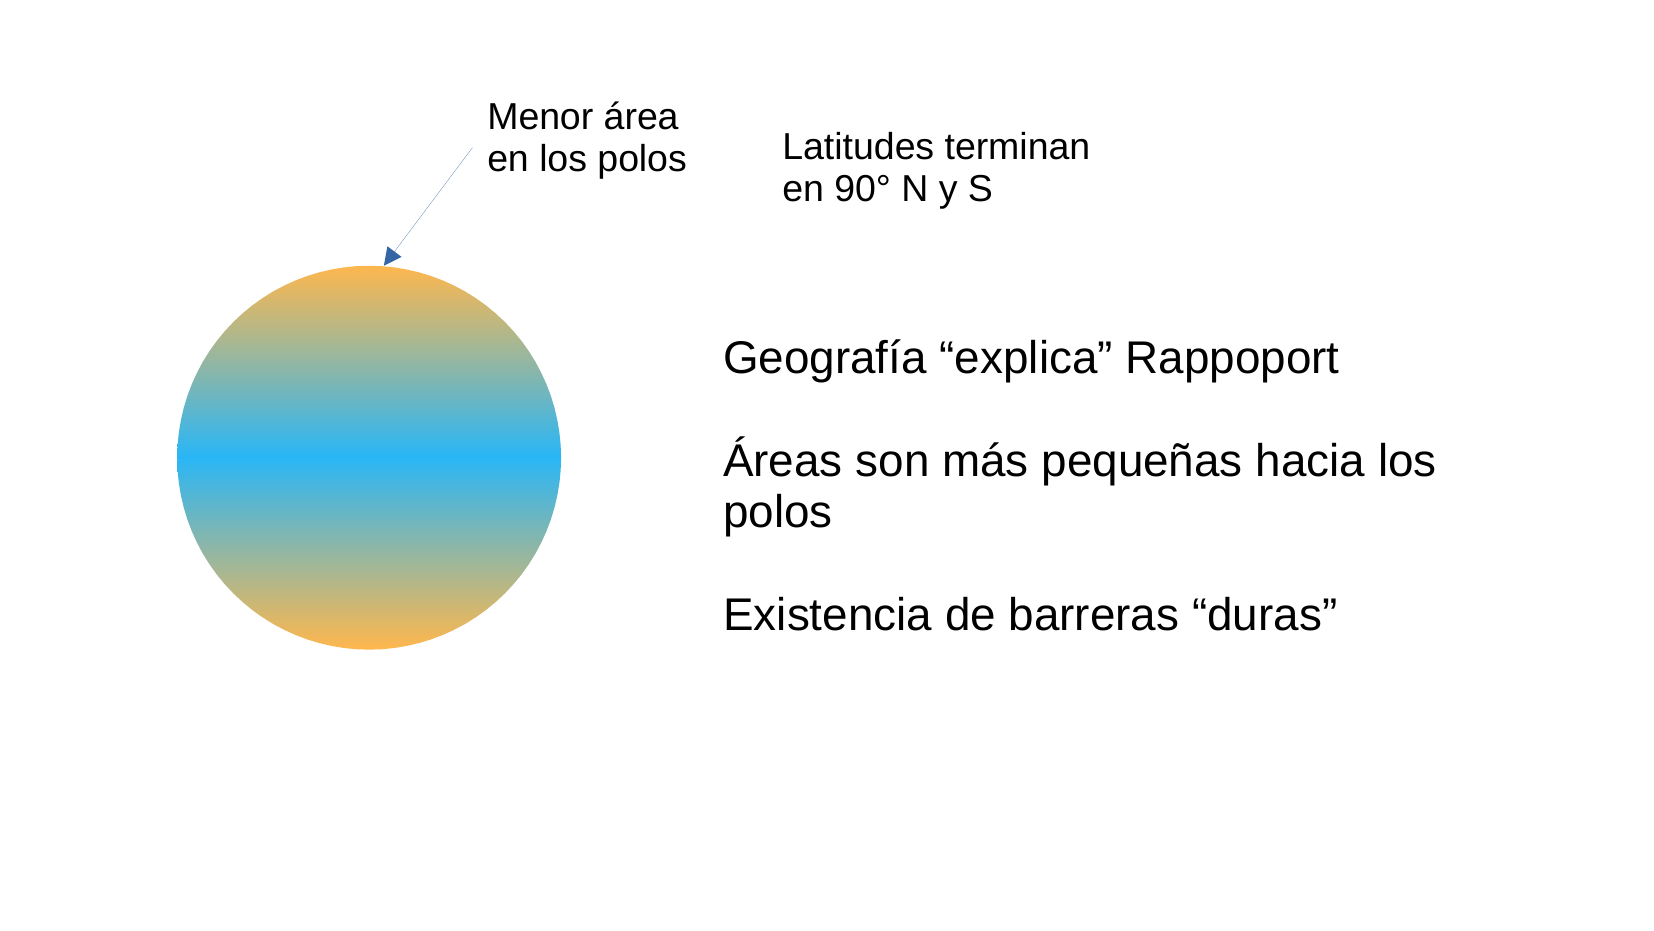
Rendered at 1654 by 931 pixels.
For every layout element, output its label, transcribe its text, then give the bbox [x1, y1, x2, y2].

text_box Latitudes terminan en 90° N y S [767, 118, 1123, 217]
text_box Menor área en los polos [472, 88, 739, 188]
text_box Geografía “explica” Rappoport Áreas son más pequeñas hacia los polos Existencia de barreras “duras” [708, 324, 1506, 648]
text_box [177, 265, 562, 650]
